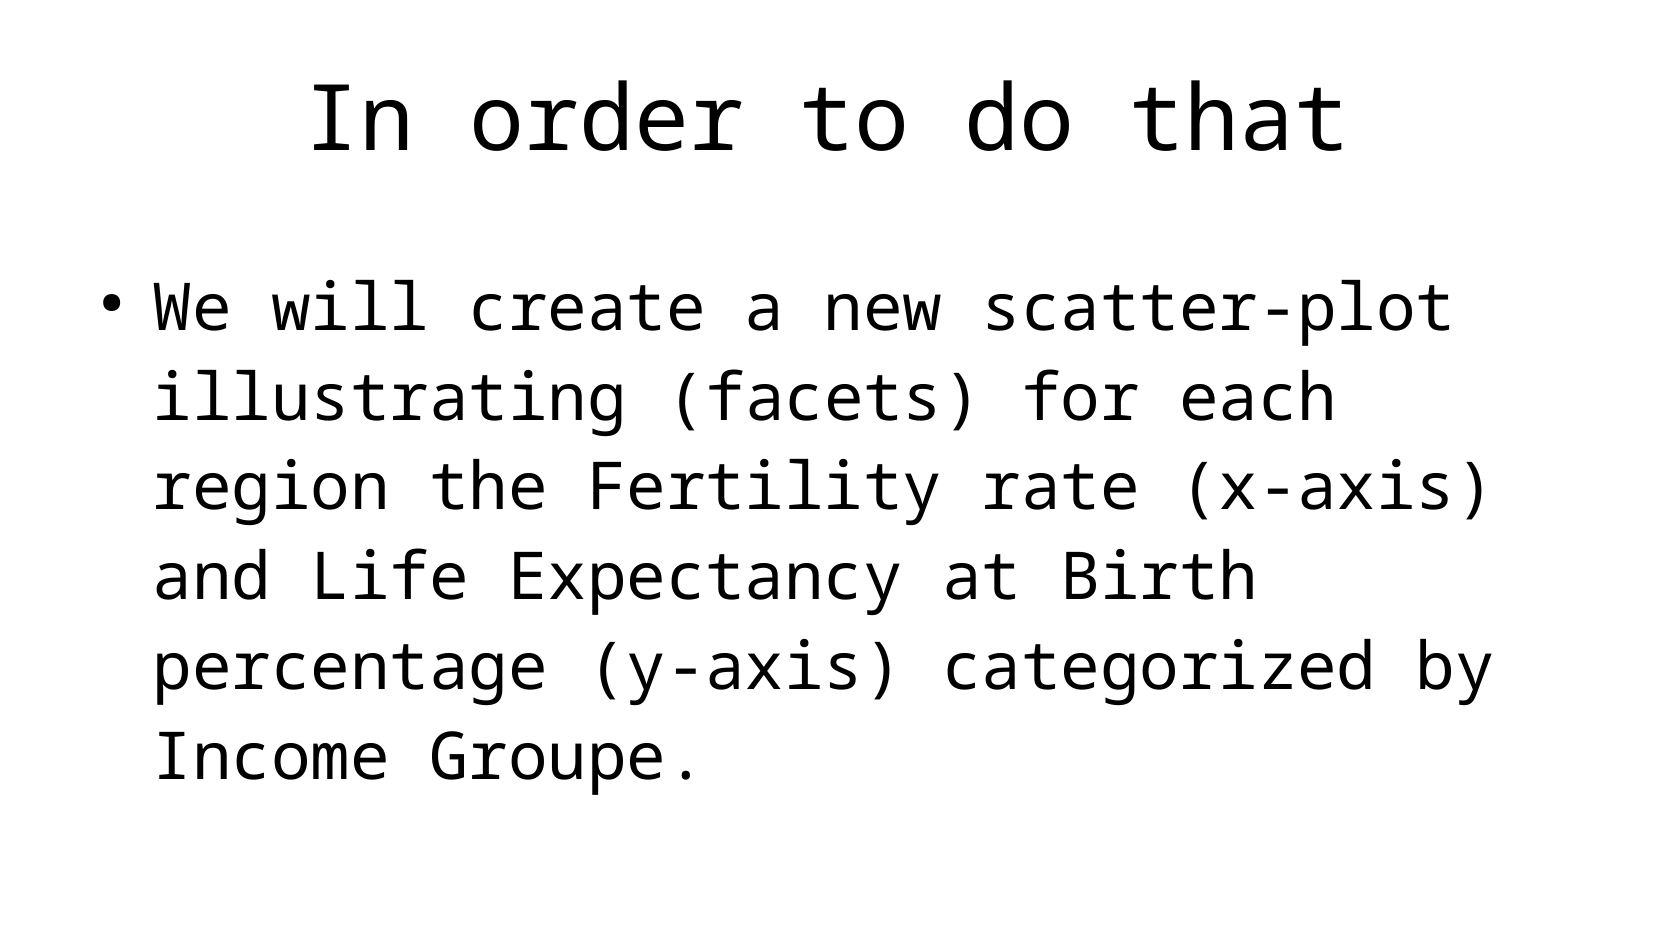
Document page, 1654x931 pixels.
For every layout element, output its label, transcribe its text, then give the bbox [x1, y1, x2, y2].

list We will create a new scatter-plot illustrating (facets) for each region the Fertility rate (x-axis) and Life Expectancy at Birth percentage (y-axis) categorized by Income Groupe. [82, 259, 1571, 800]
title In order to do that [82, 37, 1571, 193]
